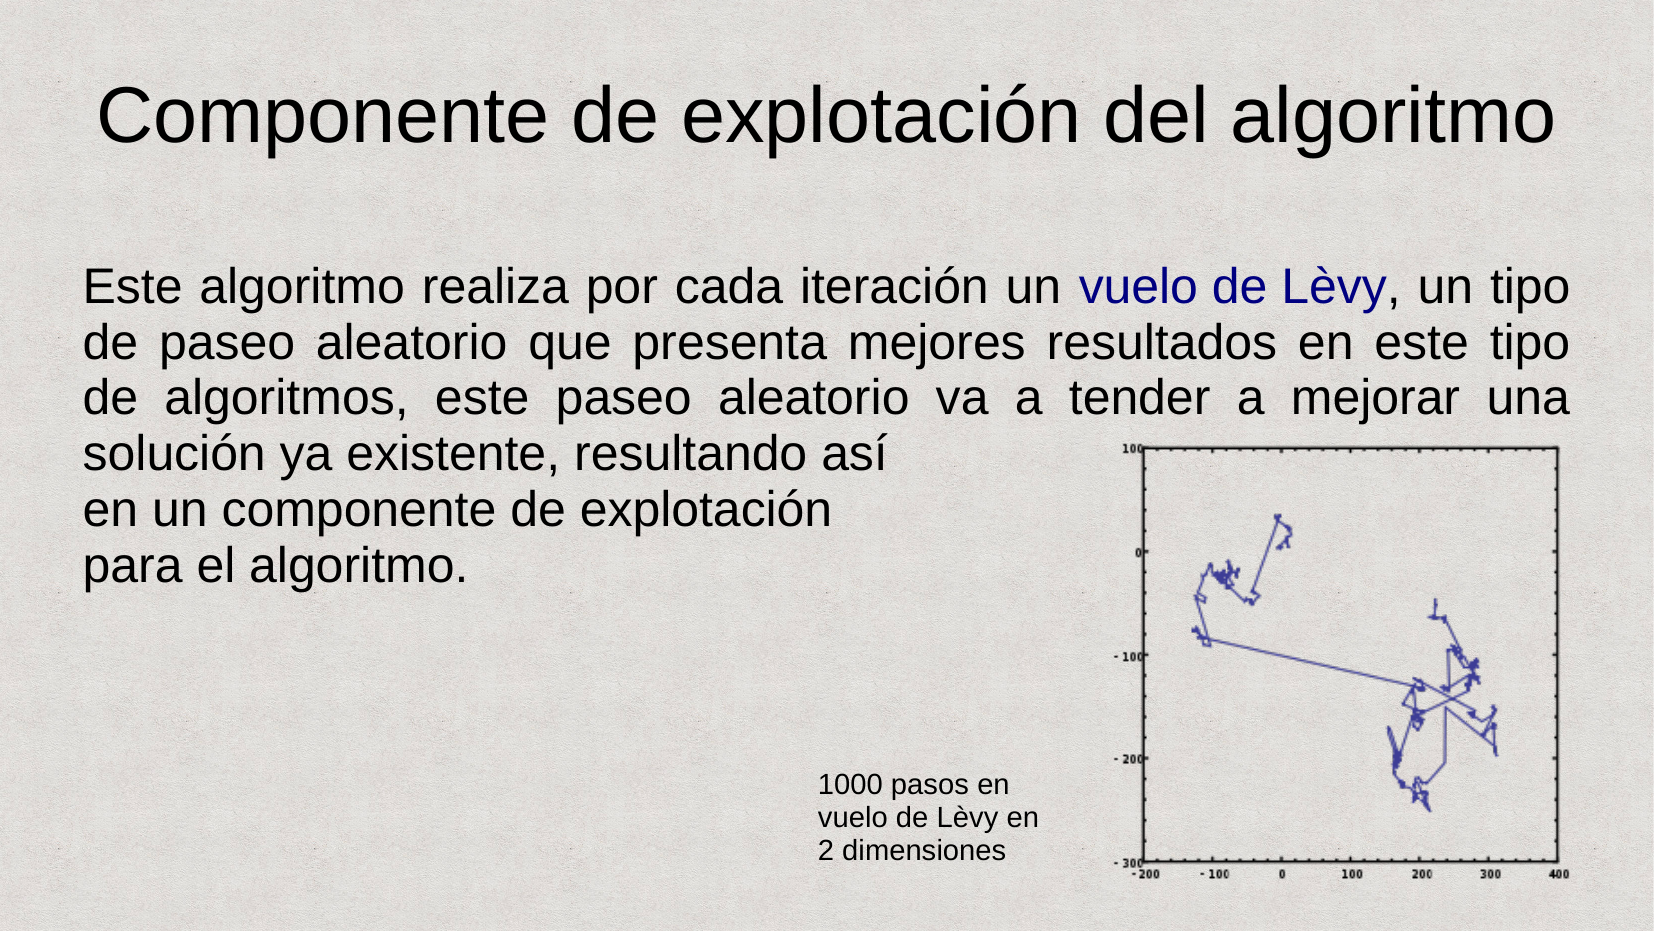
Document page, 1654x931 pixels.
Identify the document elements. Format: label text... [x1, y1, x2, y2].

subtitle Este algoritmo realiza por cada iteración un vuelo de Lèvy, un tipo de paseo aleatorio que presenta mejores resultados en este tipo de algoritmos, este paseo aleatorio va a tender a mejorar una solución ya existente, resultando así en un componente de explotación para el algoritmo. [82, 213, 1571, 638]
picture [0, 0, 1654, 931]
text_box 1000 pasos en vuelo de Lèvy en 2 dimensiones [803, 760, 1063, 875]
title Componente de explotación del algoritmo [82, 37, 1571, 193]
